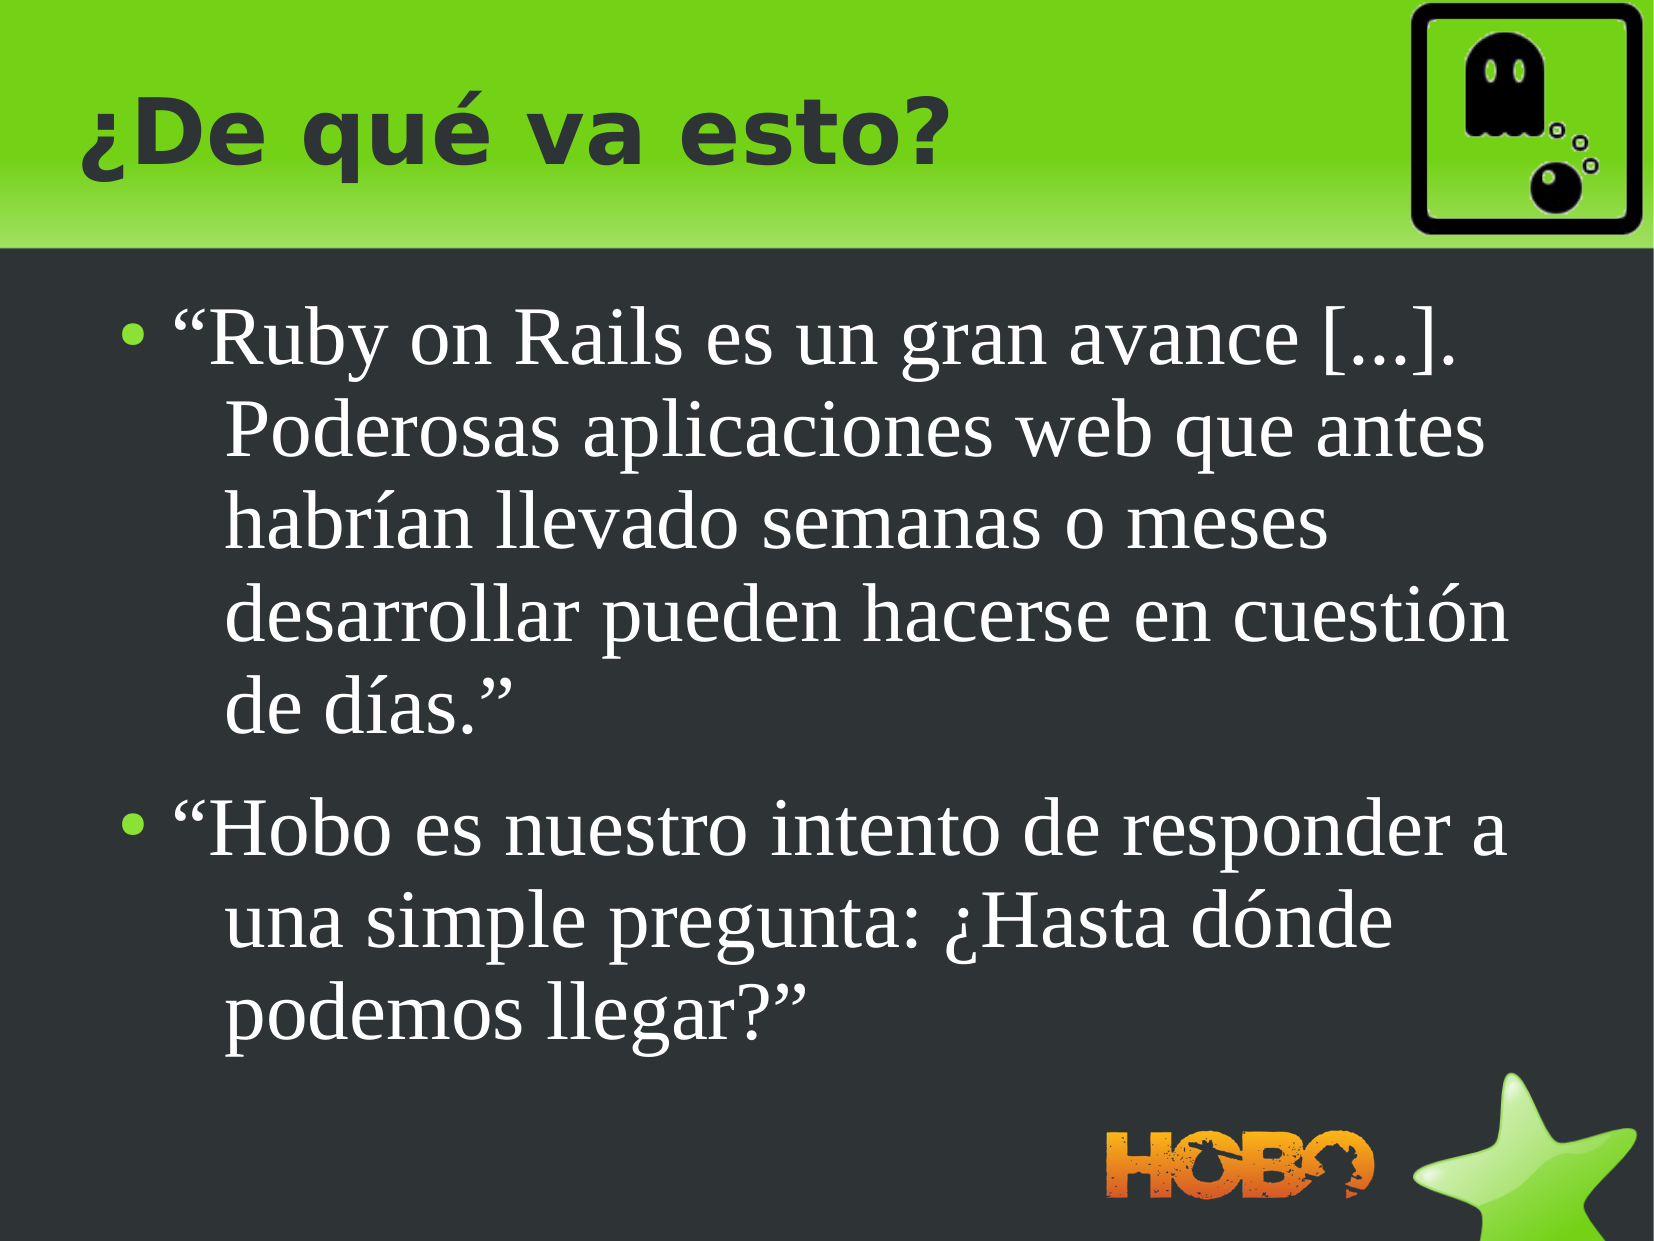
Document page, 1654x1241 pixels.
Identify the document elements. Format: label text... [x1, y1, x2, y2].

list “Ruby on Rails es un gran avance [...]. Poderosas aplicaciones web que antes habrían llevado semanas o meses desarrollar pueden hacerse en cuestión de días.” “Hobo es nuestro intento de responder a una simple pregunta: ¿Hasta dónde podemos llegar?” [82, 290, 1571, 1124]
title ¿De qué va esto? [76, 29, 1565, 237]
picture [0, 0, 1654, 1241]
